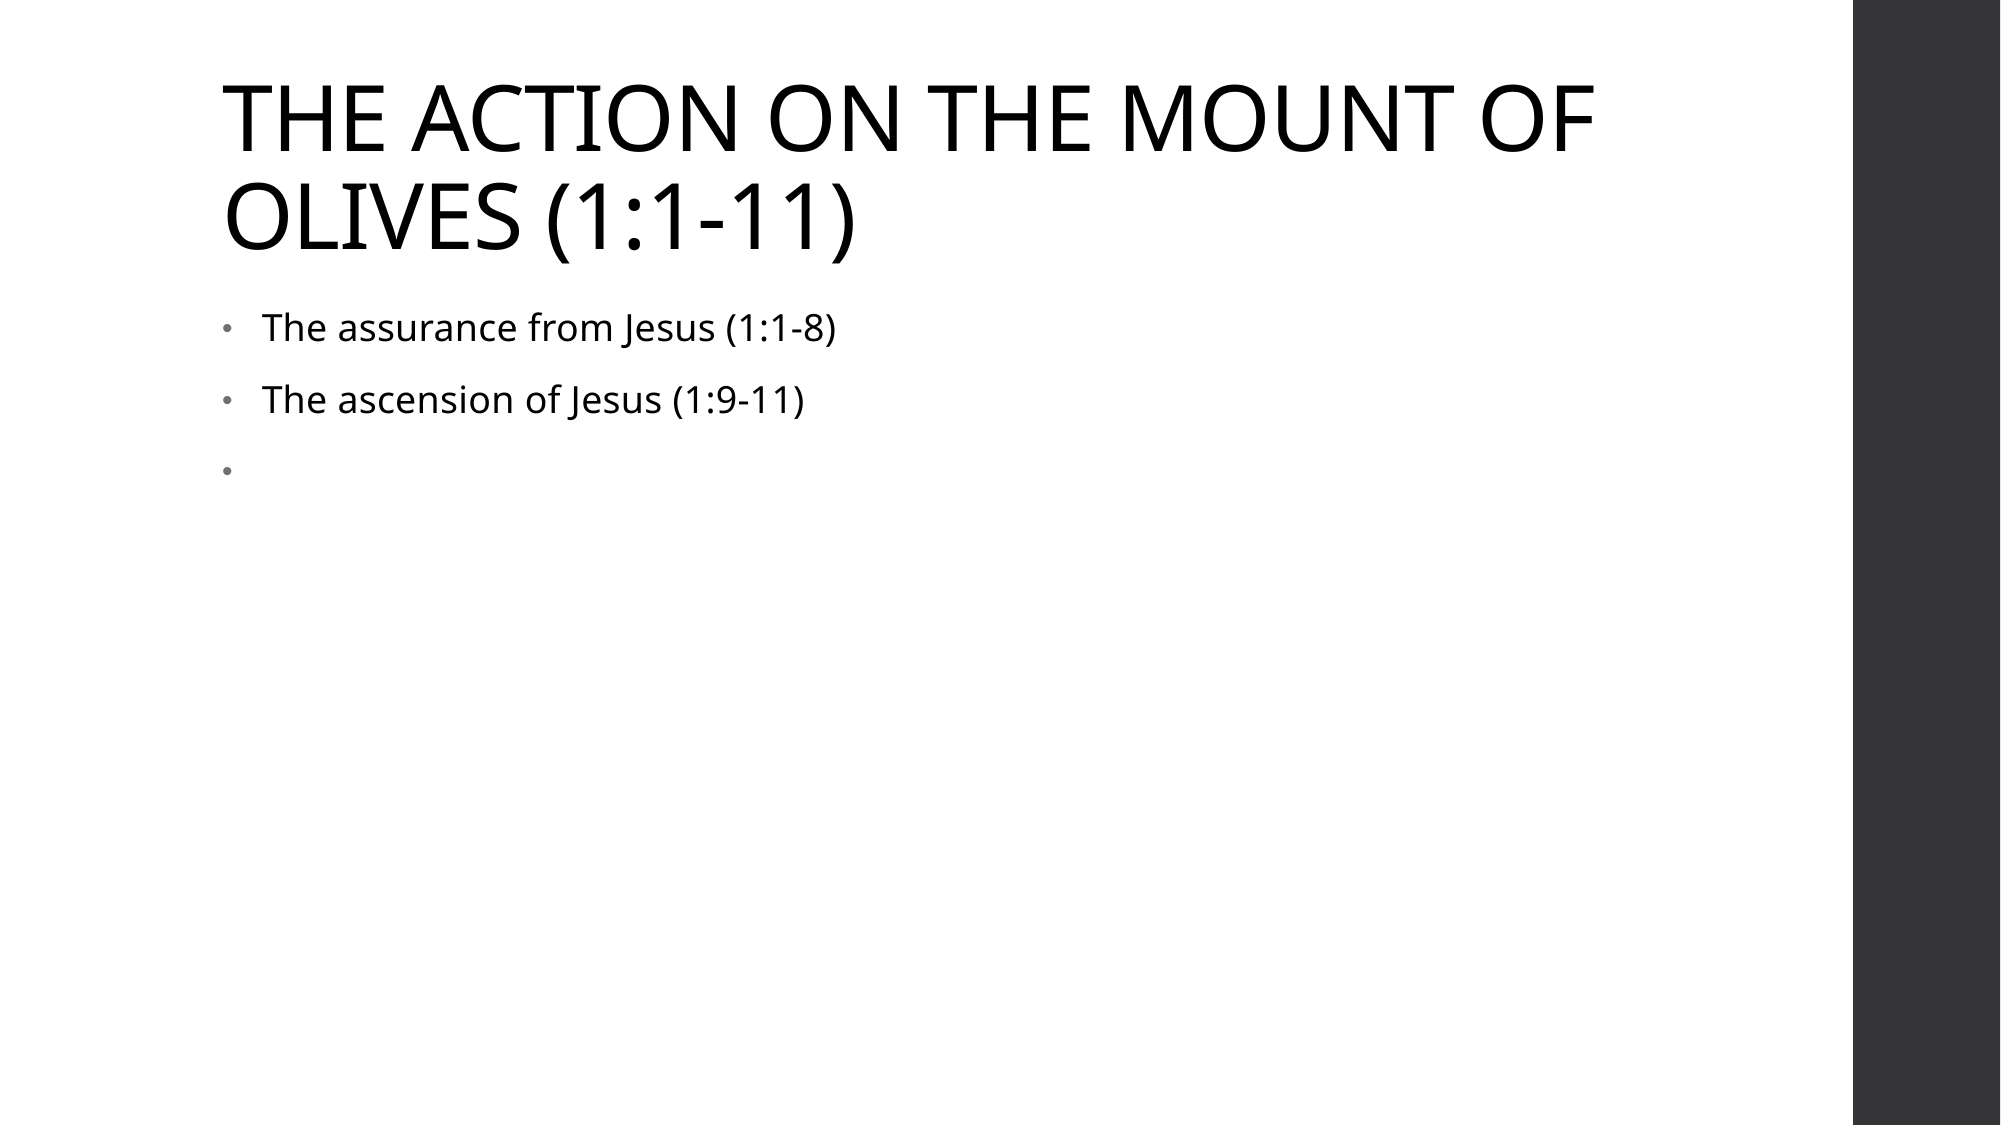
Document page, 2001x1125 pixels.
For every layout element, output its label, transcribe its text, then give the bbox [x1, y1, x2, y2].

title THE ACTION ON THE MOUNT OF OLIVES (1:1-11) [206, 60, 1797, 278]
list The assurance from Jesus (1:1-8) The ascension of Jesus (1:9-11) [206, 299, 1617, 1014]
